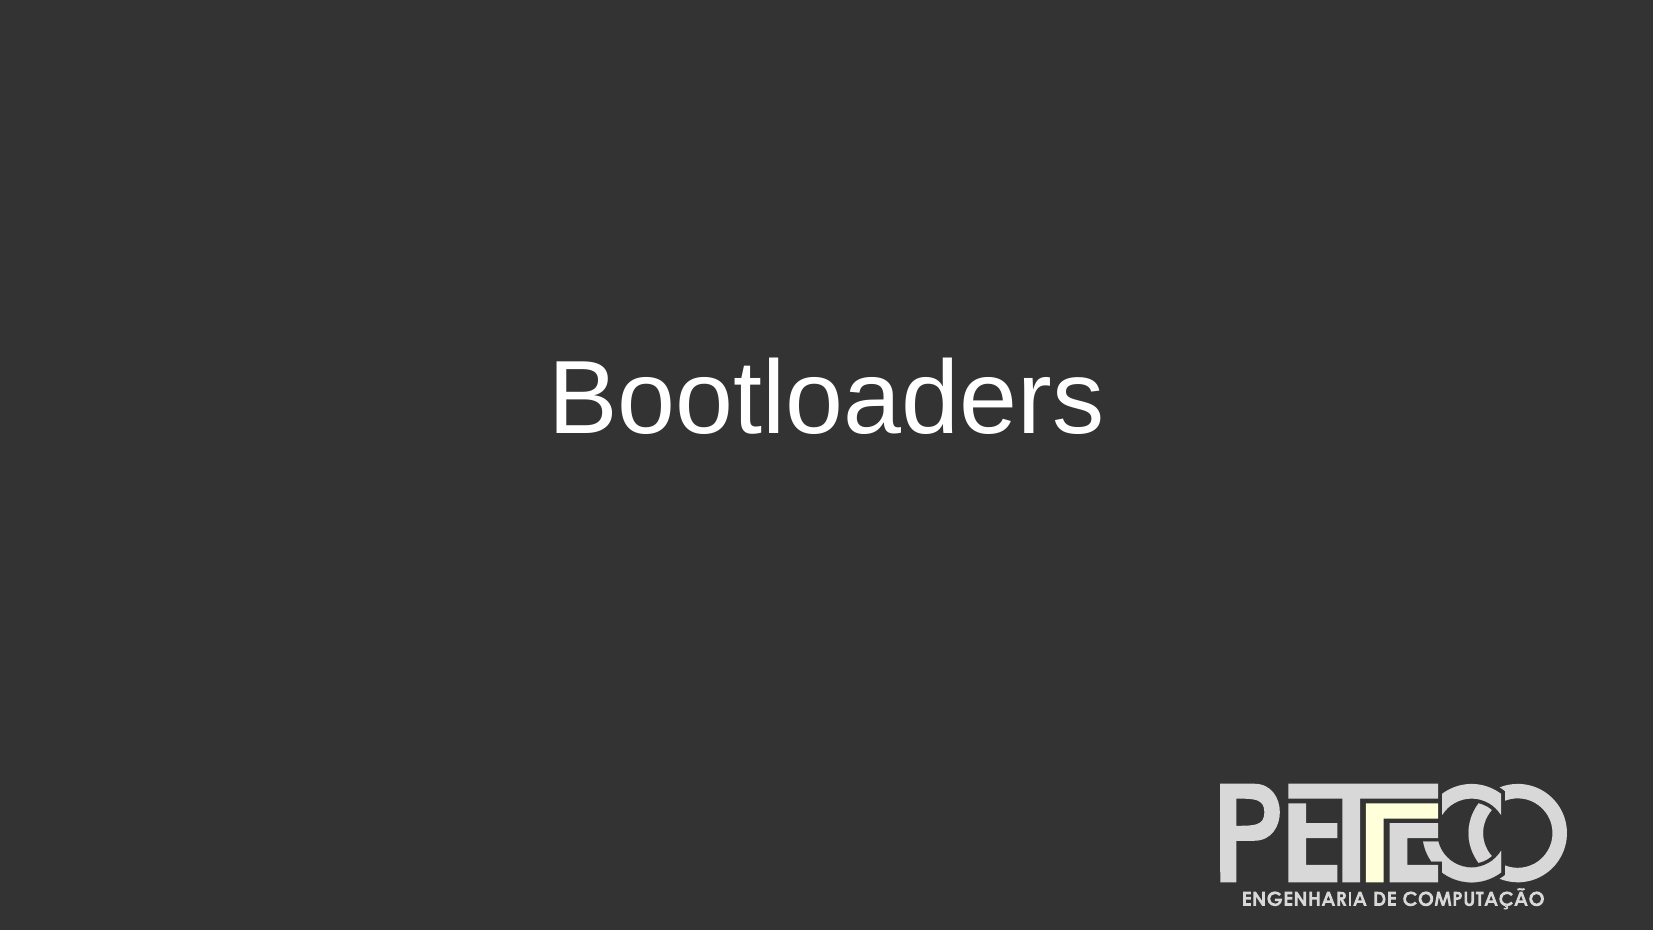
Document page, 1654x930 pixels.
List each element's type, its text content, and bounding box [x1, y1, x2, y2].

subtitle Bootloaders [82, 37, 1571, 757]
